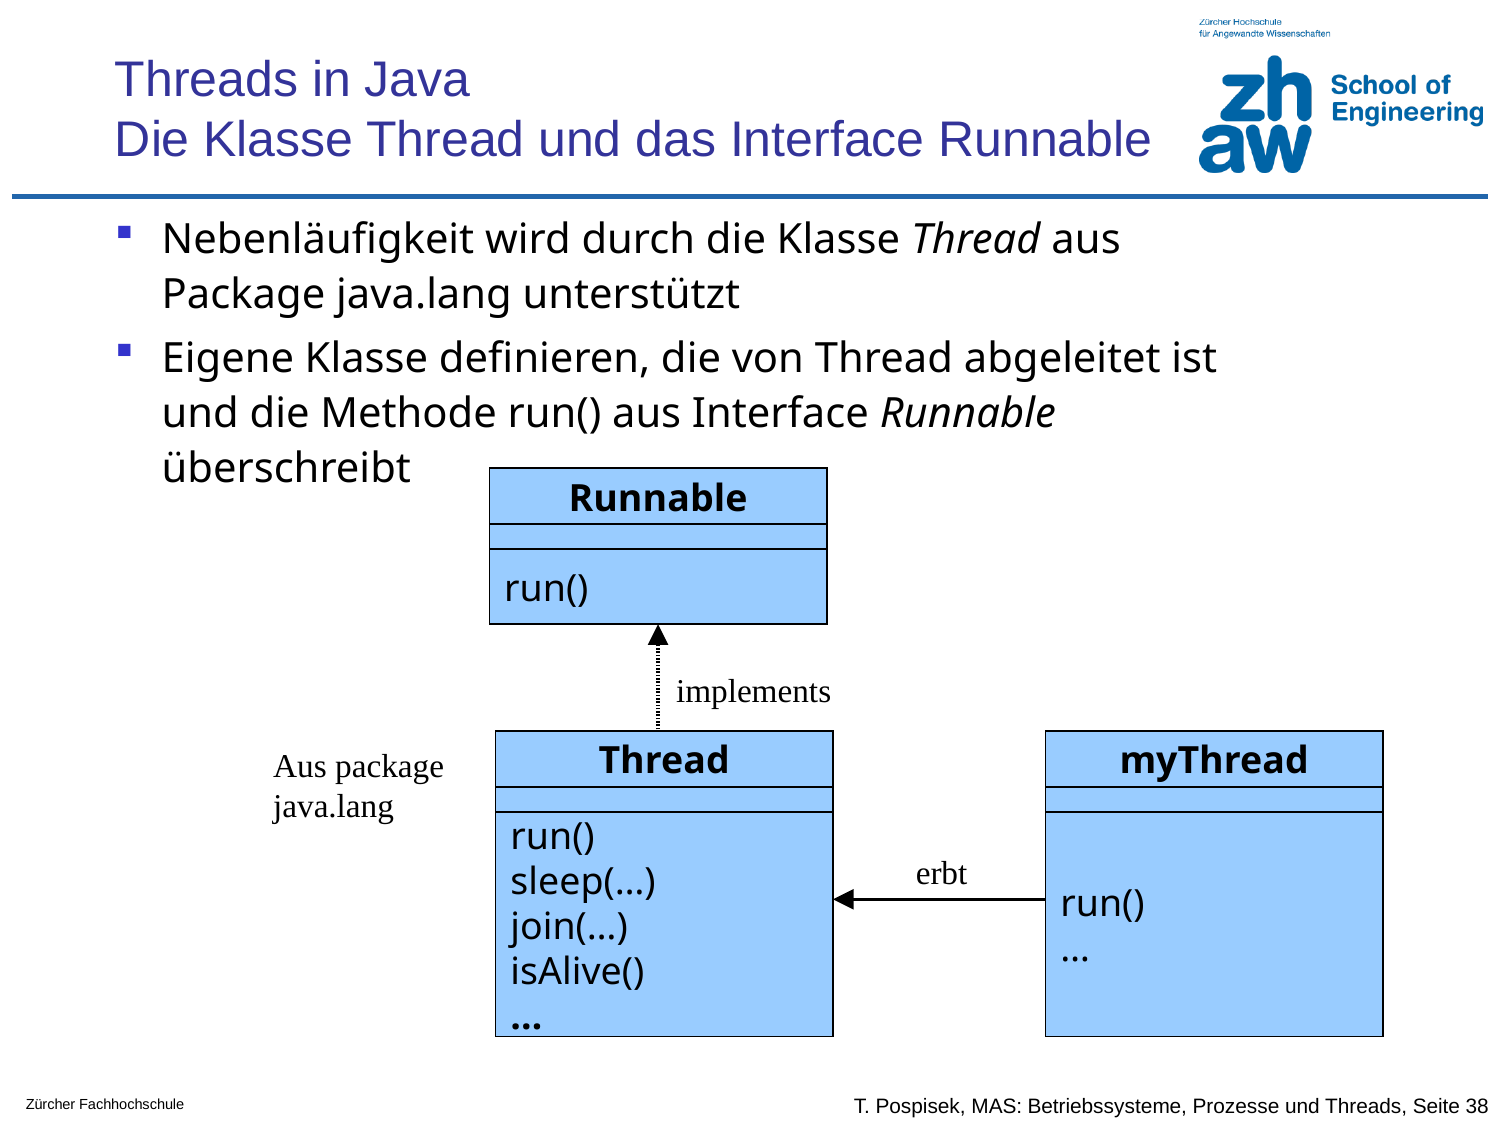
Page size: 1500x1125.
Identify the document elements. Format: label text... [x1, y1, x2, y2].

text_box [489, 524, 827, 549]
text_box run() … [1045, 812, 1384, 1037]
text_box implements [661, 661, 847, 717]
text_box [1045, 786, 1384, 812]
text_box run() [489, 549, 827, 625]
picture [1199, 19, 1483, 173]
text_box Runnable [489, 468, 827, 524]
title Threads in Java Die Klasse Thread und das Interface Runnable [99, 50, 1379, 163]
text_box erbt [901, 844, 983, 899]
text_box run() sleep(…) join(…) isAlive() … [495, 812, 834, 1037]
text_box Thread [495, 730, 834, 786]
text_box Aus package java.lang [258, 736, 468, 832]
text_box Nebenläufigkeit wird durch die Klasse Thread aus Package java.lang unterstützt Eigene Klasse definieren, die von Thread abgeleitet ist und die Methode run() aus Interface Runnable überschreibt [99, 199, 1288, 499]
text_box myThread [1045, 730, 1384, 786]
text_box [495, 786, 834, 812]
